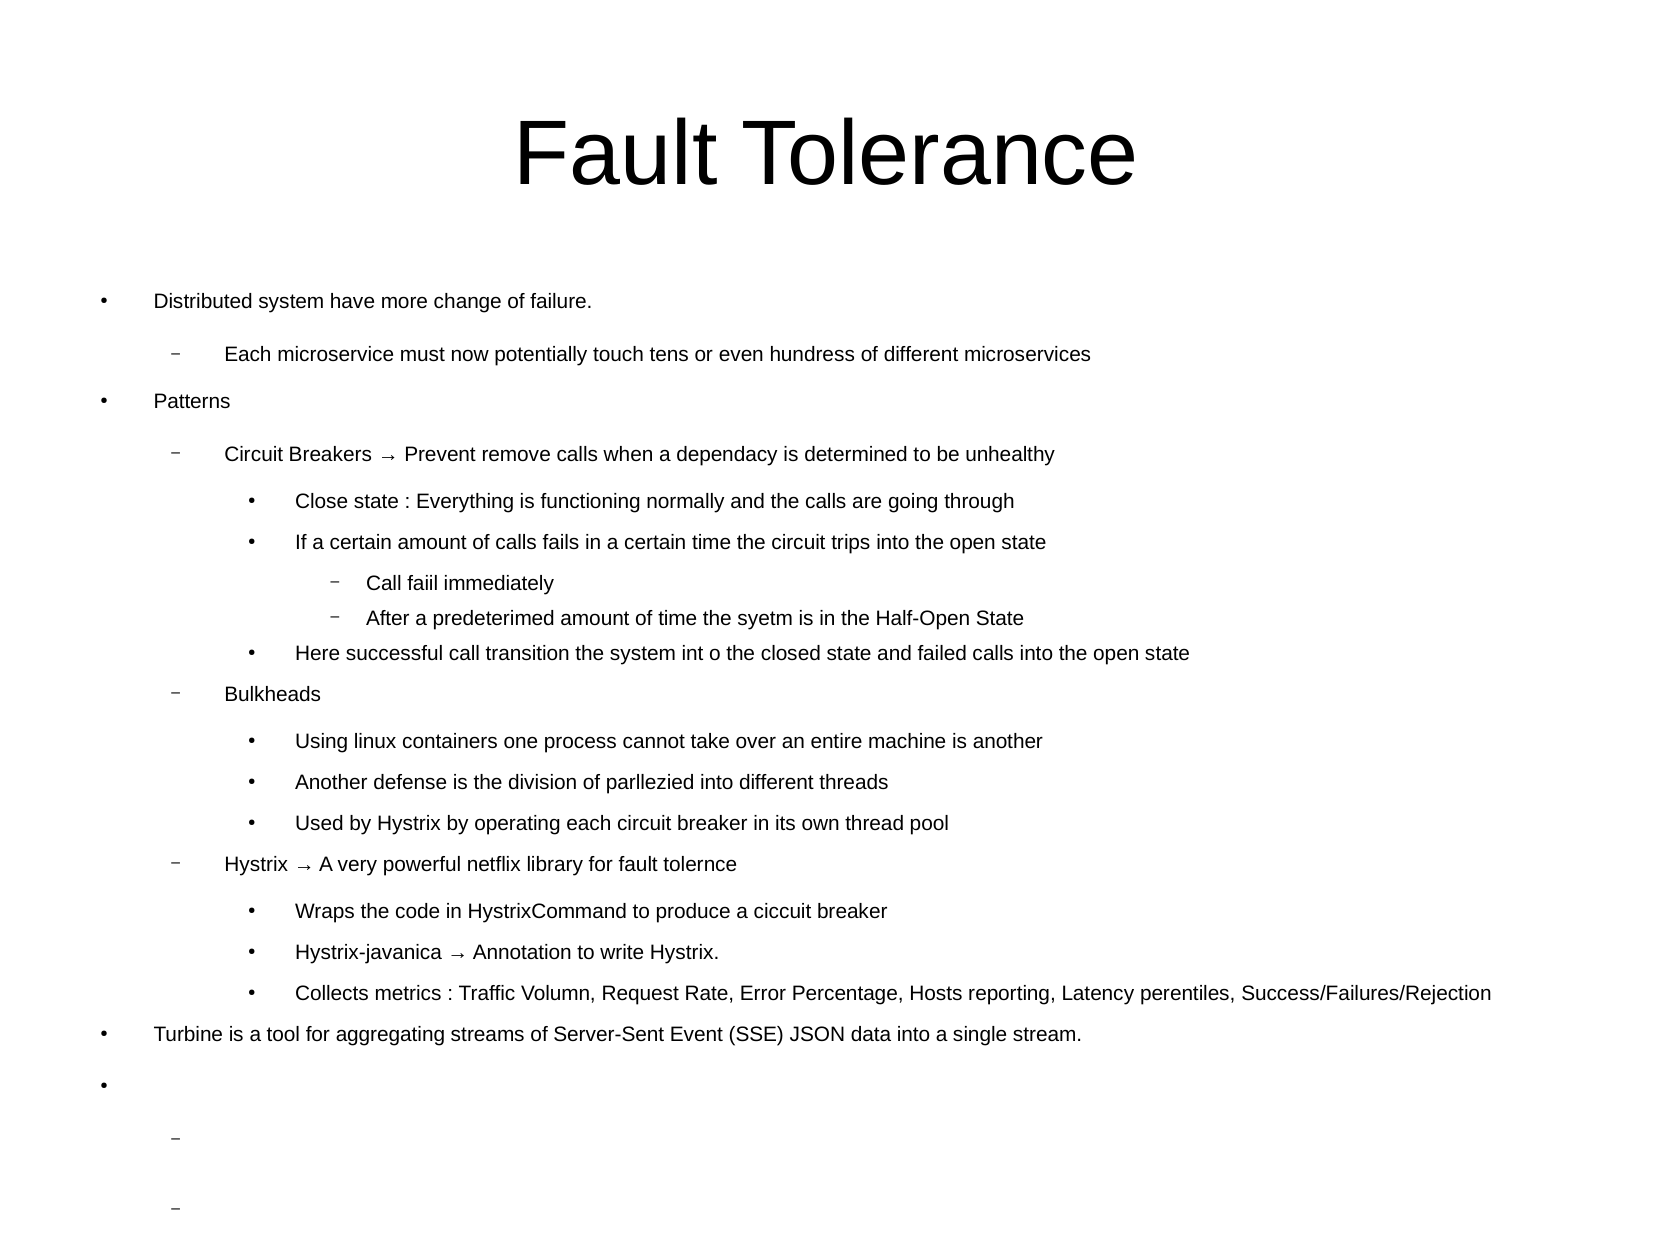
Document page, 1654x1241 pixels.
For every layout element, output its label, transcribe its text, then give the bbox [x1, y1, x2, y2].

title Fault Tolerance [82, 49, 1571, 257]
list Distributed system have more change of failure. Each microservice must now potentially touch tens or even hundress of different microservices Patterns Circuit Breakers → Prevent remove calls when a dependacy is determined to be unhealthy Close state : Everything is functioning normally and the calls are going through If a certain amount of calls fails in a certain time the circuit trips into the open state Call faiil immediately After a predeterimed amount of time the syetm is in the Half-Open State Here successful call transition the system int o the closed state and failed calls into the open state Bulkheads Using linux containers one process cannot take over an entire machine is another Another defense is the division of parllezied into different threads Used by Hystrix by operating each circuit breaker in its own thread pool Hystrix → A very powerful netflix library for fault tolernce Wraps the code in HystrixCommand to produce a ciccuit breaker Hystrix-javanica → Annotation to write Hystrix. Collects metrics : Traffic Volumn, Request Rate, Error Percentage, Hosts reporting, Latency perentiles, Success/Failures/Rejection Turbine is a tool for aggregating streams of Server-Sent Event (SSE) JSON data into a single stream. [82, 290, 1571, 1201]
